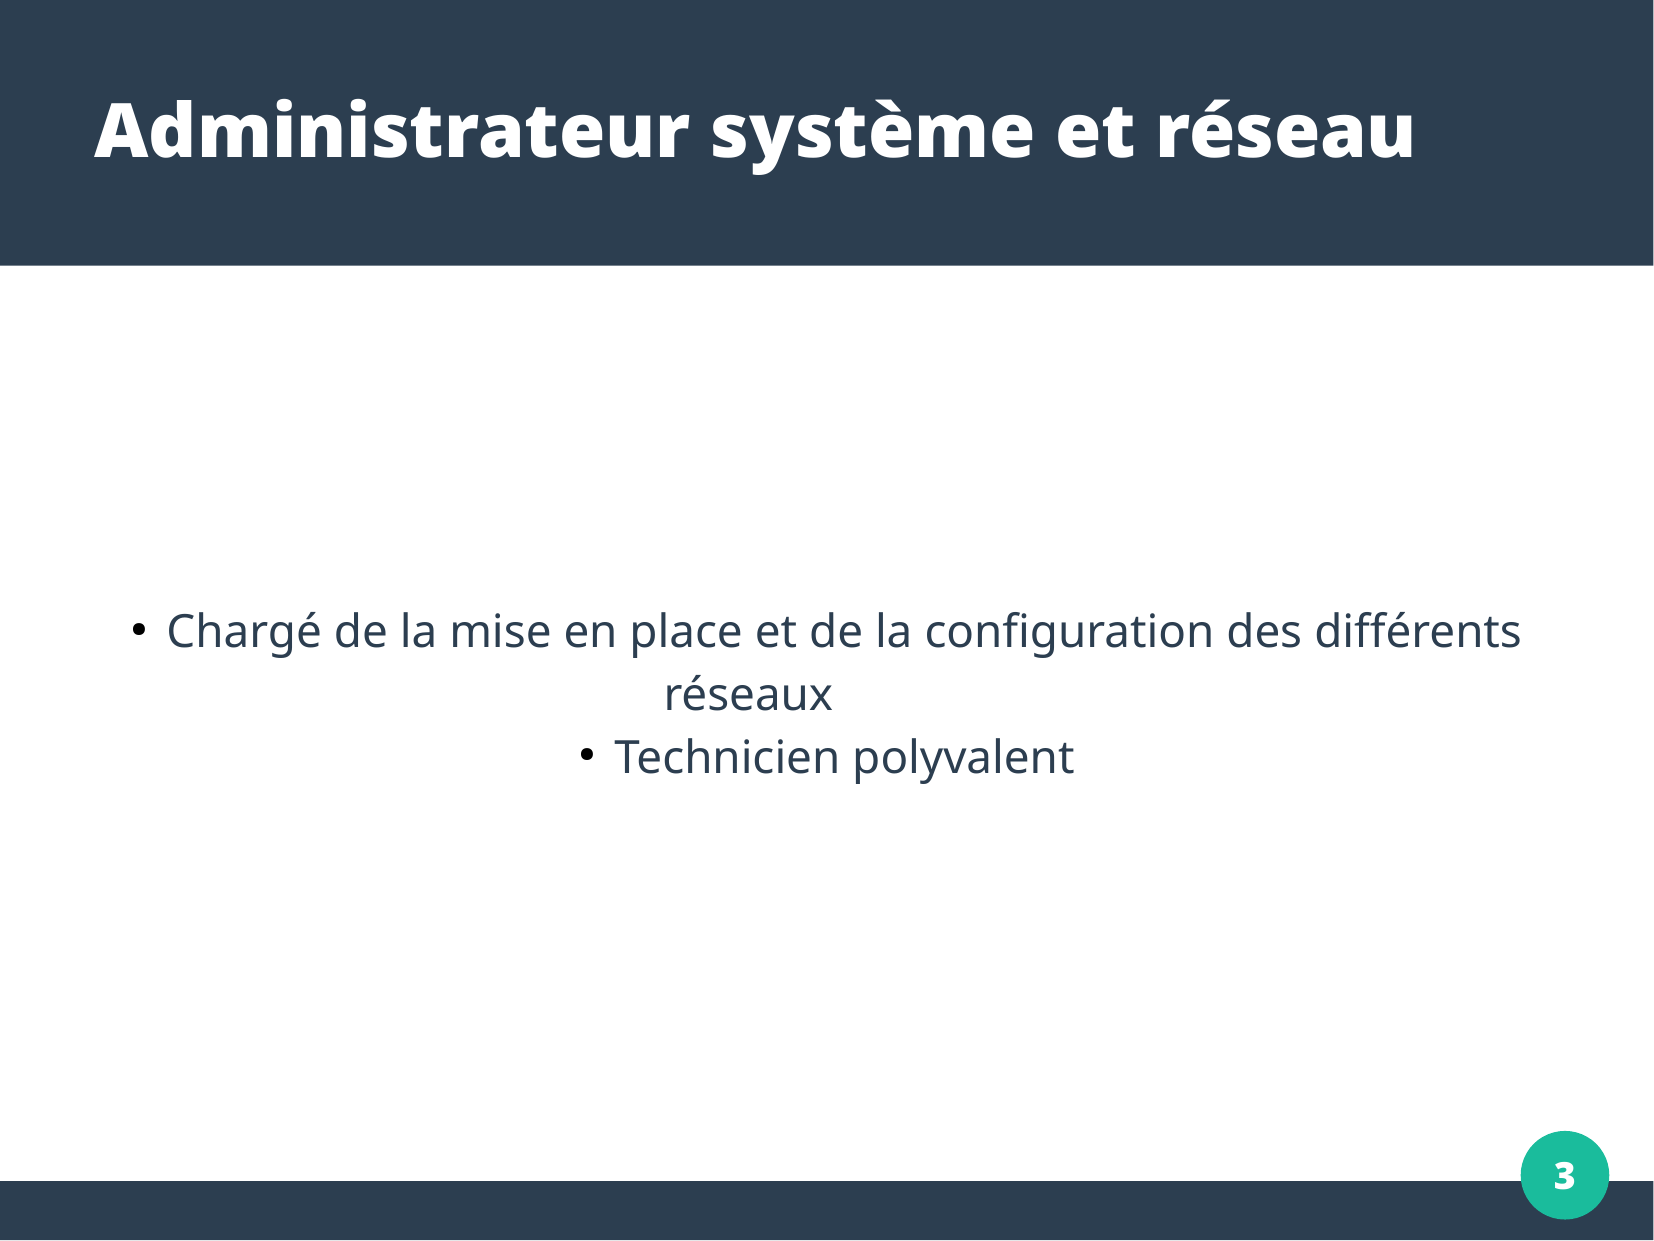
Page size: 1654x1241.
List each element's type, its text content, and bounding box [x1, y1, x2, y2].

subtitle Chargé de la mise en place et de la configuration des différents réseaux Technicien polyvalent [59, 324, 1595, 1152]
title Administrateur système et réseau [59, 49, 1595, 207]
